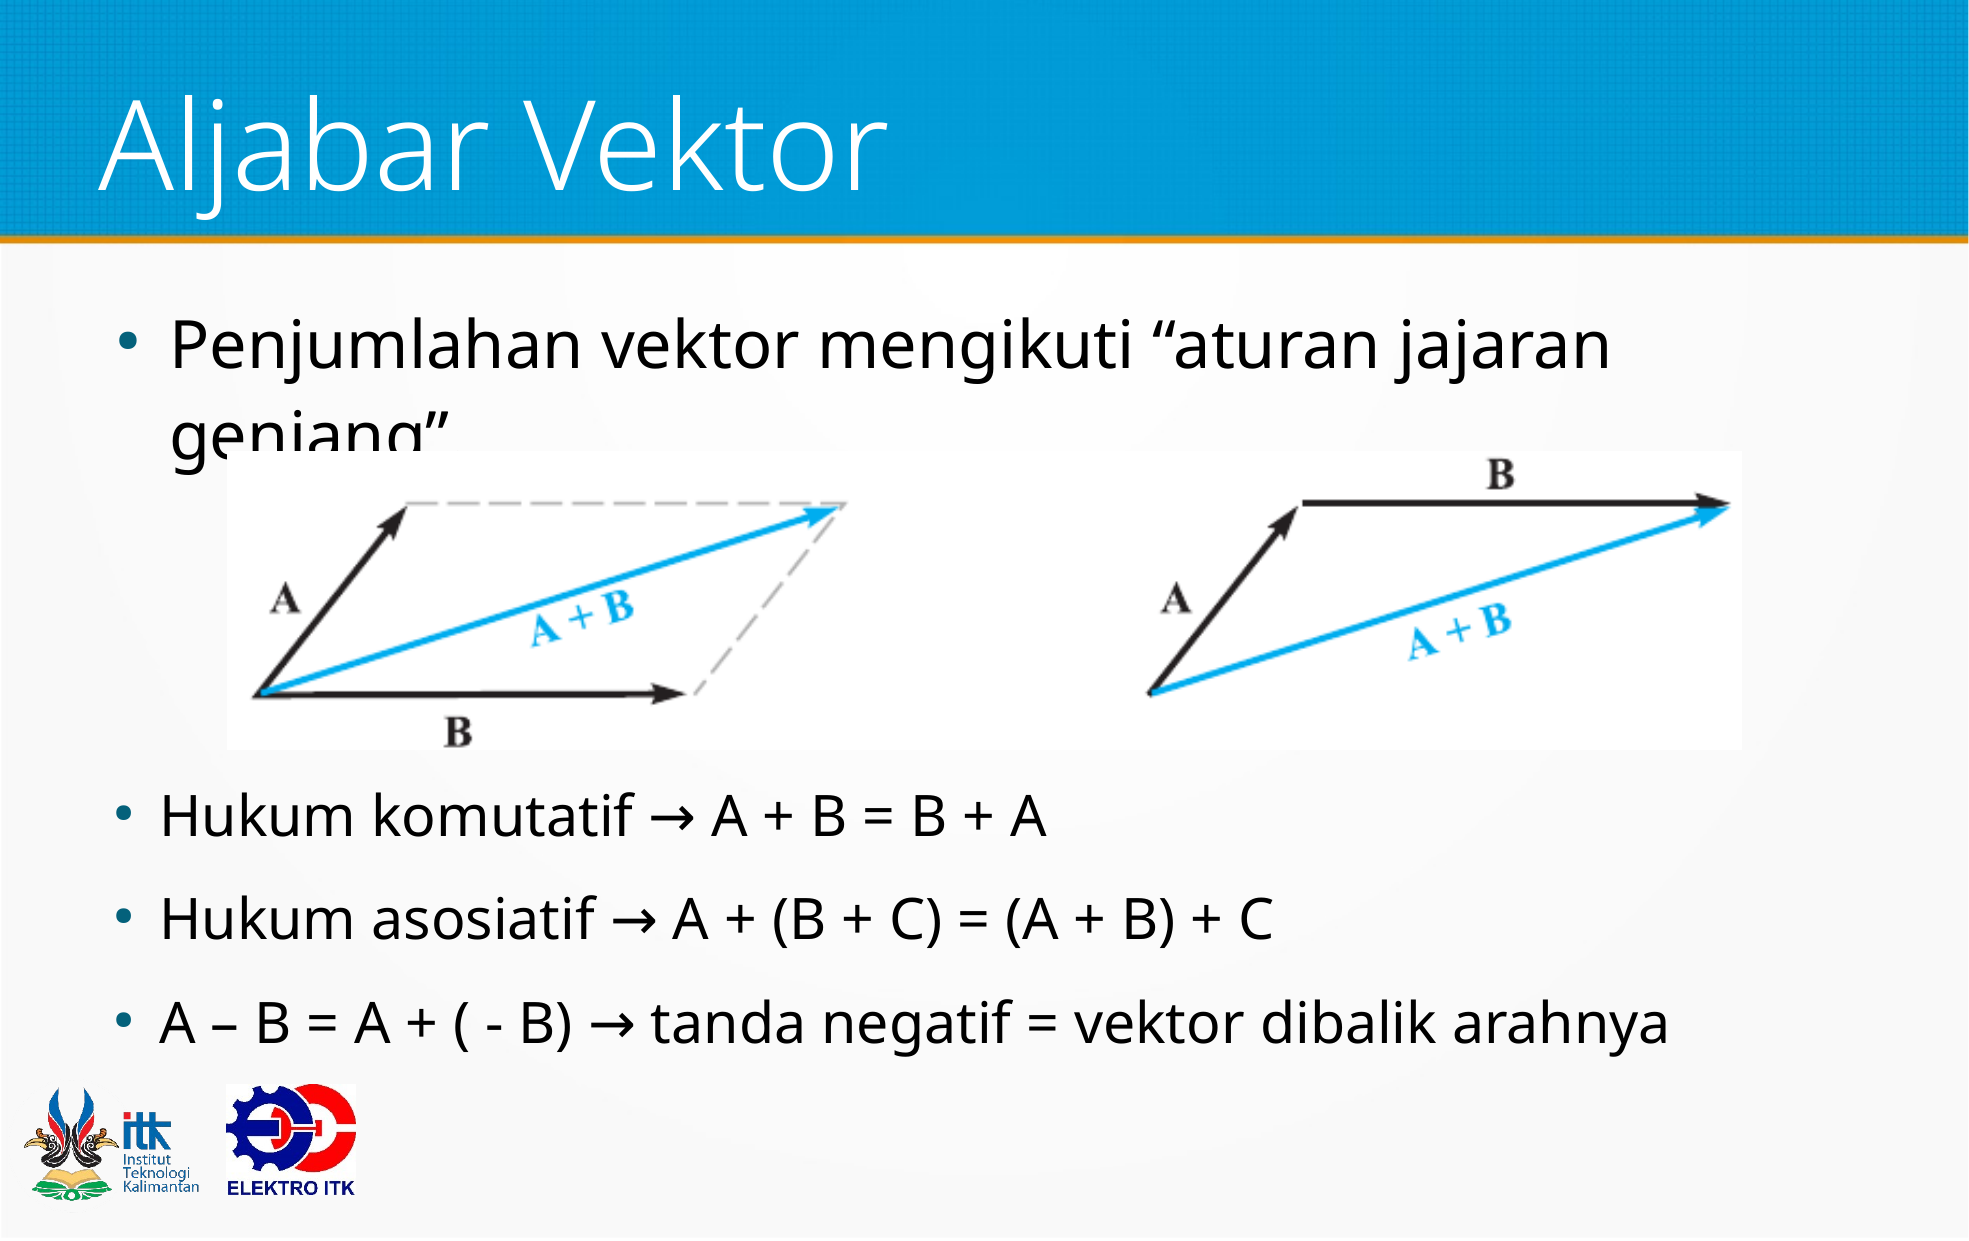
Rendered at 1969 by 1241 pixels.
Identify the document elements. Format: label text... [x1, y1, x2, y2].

list Hukum komutatif → A + B = B + A Hukum asosiatif → A + (B + C) = (A + B) + C A – B = A + ( - B) → tanda negatif = vektor dibalik arahnya [98, 775, 1861, 1066]
title Aljabar Vektor [98, 19, 1870, 227]
picture [0, 233, 1969, 1241]
list Penjumlahan vektor mengikuti “aturan jajaran genjang”. [98, 297, 1861, 508]
